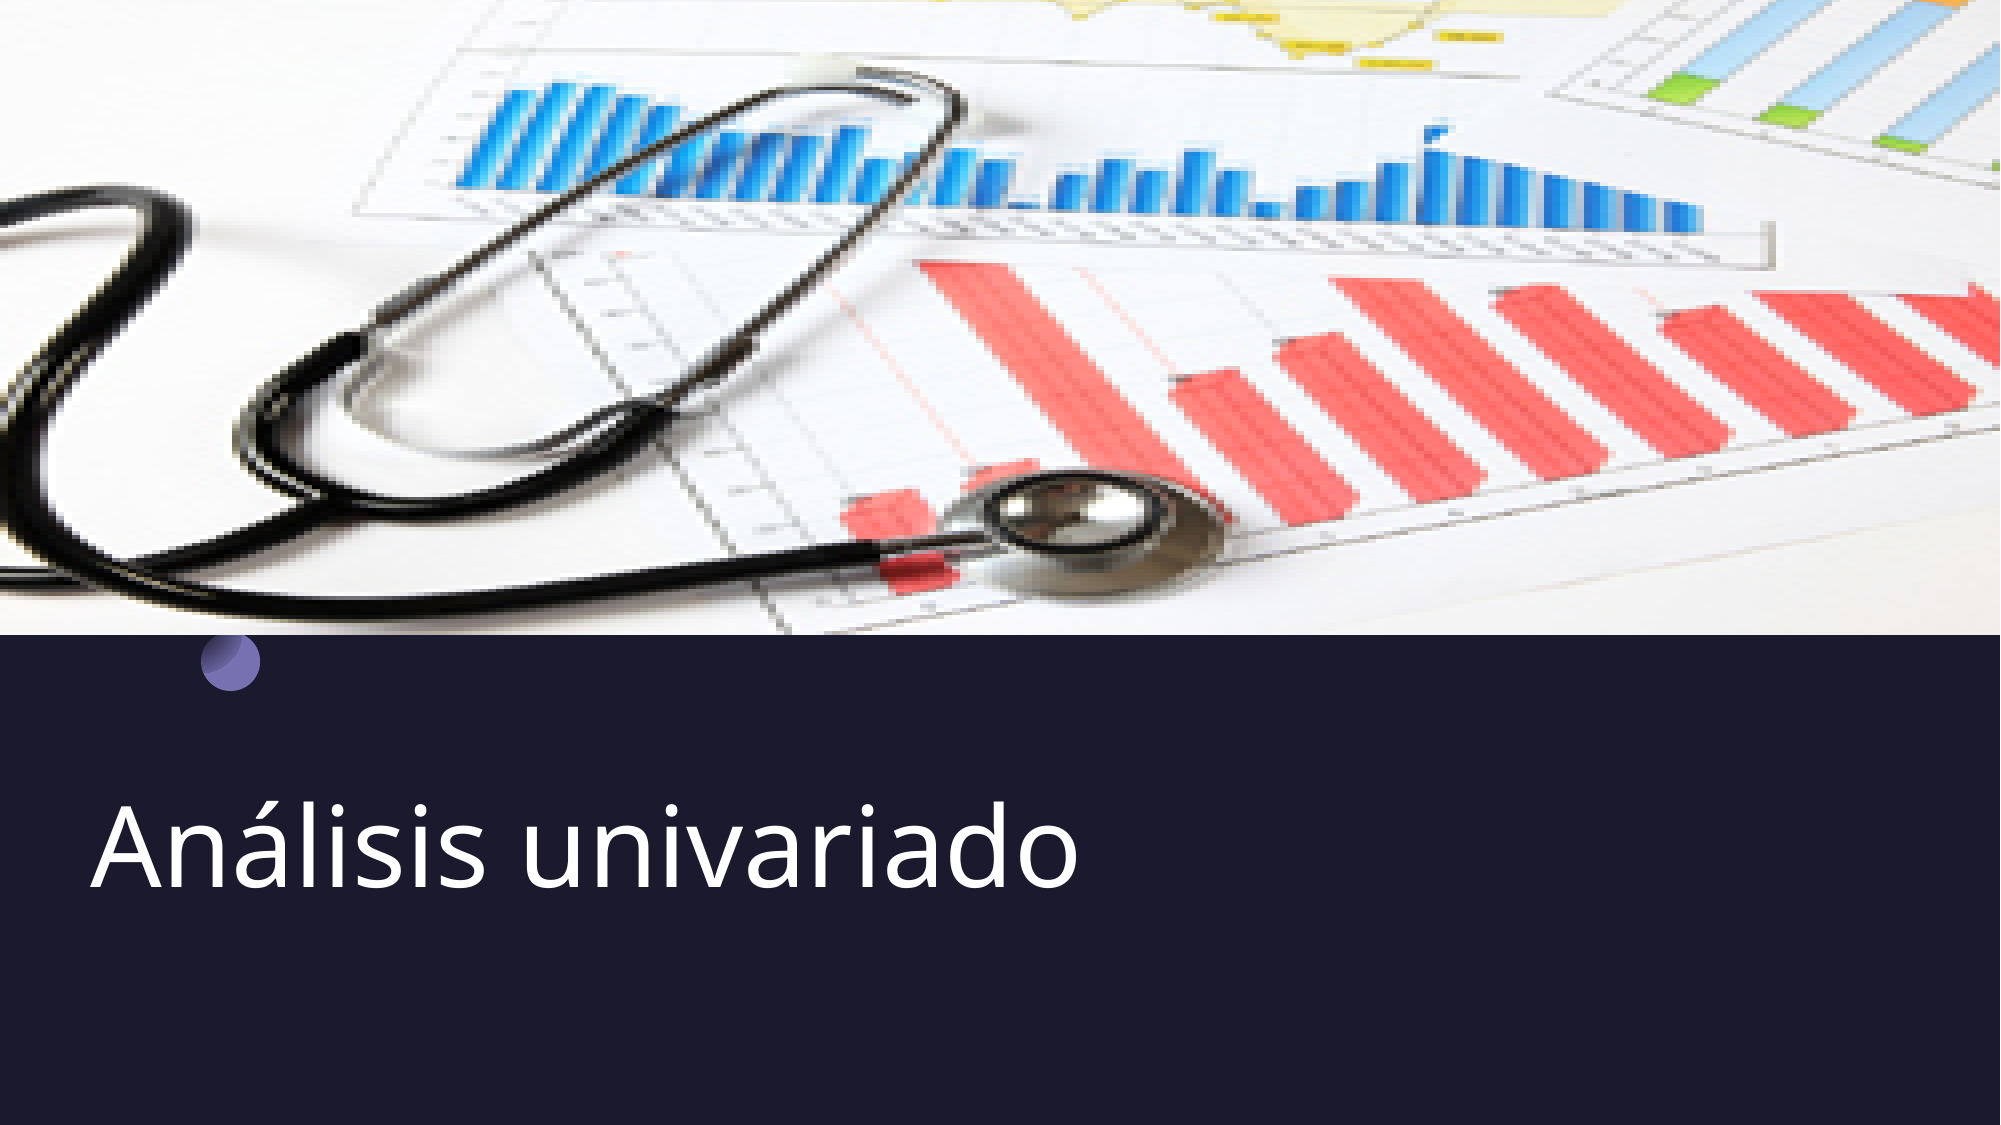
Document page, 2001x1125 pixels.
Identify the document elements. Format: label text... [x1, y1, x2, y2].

picture [0, 0, 2000, 635]
title Análisis univariado [90, 663, 1914, 1039]
